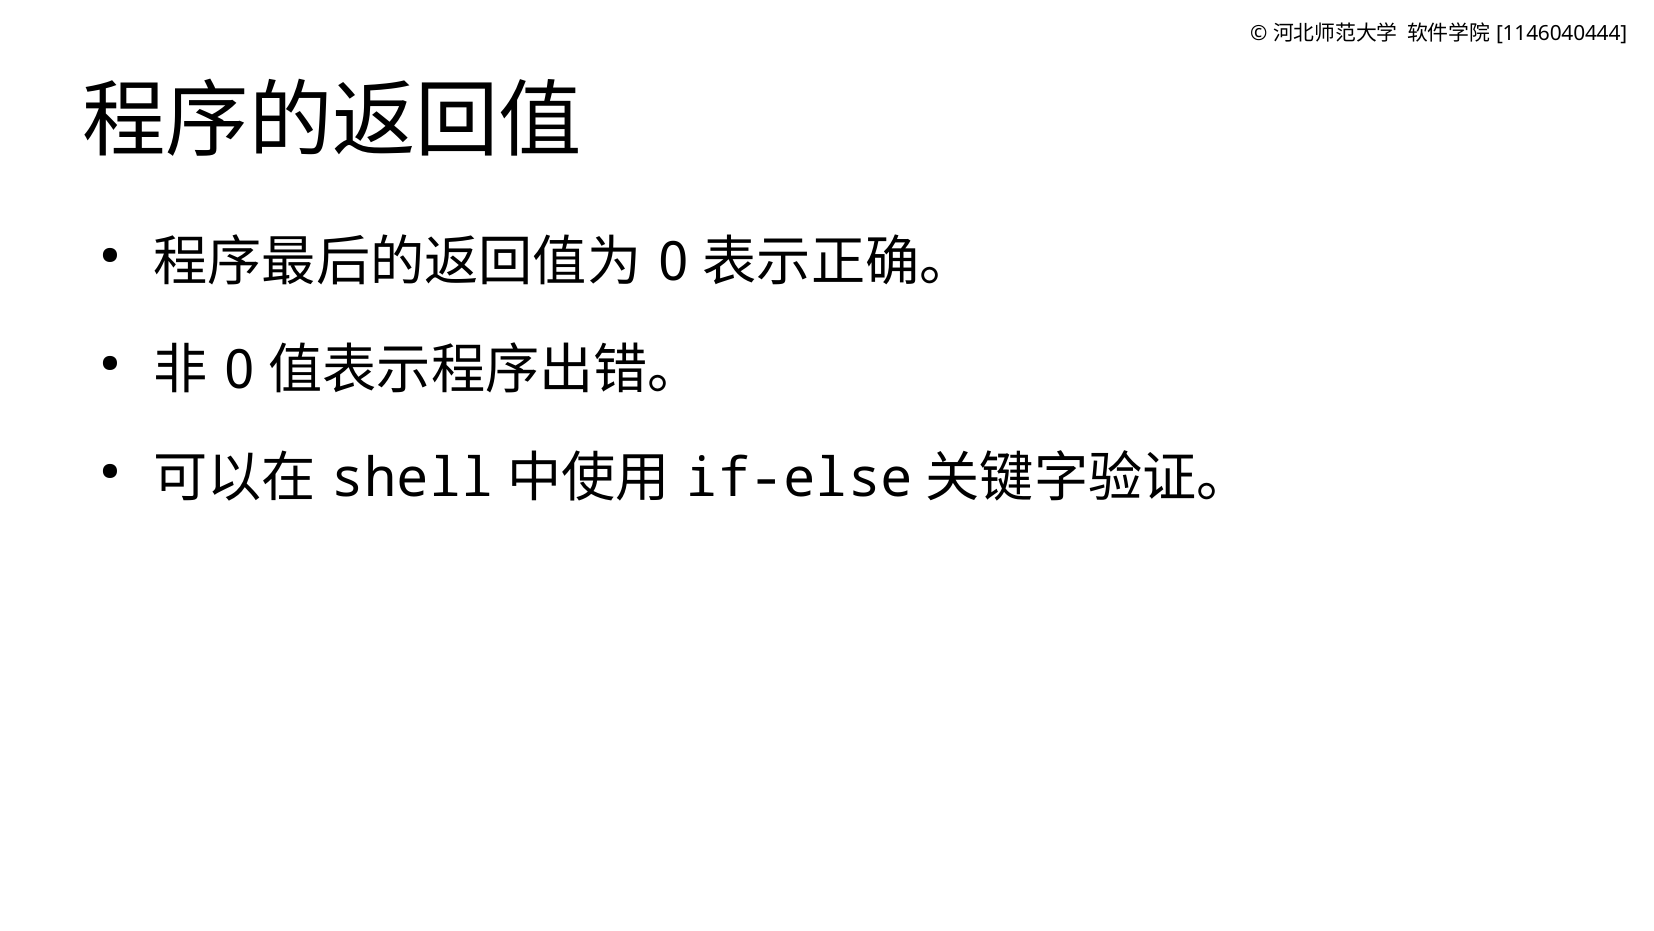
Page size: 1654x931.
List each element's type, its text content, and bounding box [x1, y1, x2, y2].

title 程序的返回值 [82, 37, 1571, 189]
list 程序最后的返回值为0表示正确。 非0值表示程序出错。 可以在shell中使用if-else关键字验证。 [82, 217, 1571, 758]
